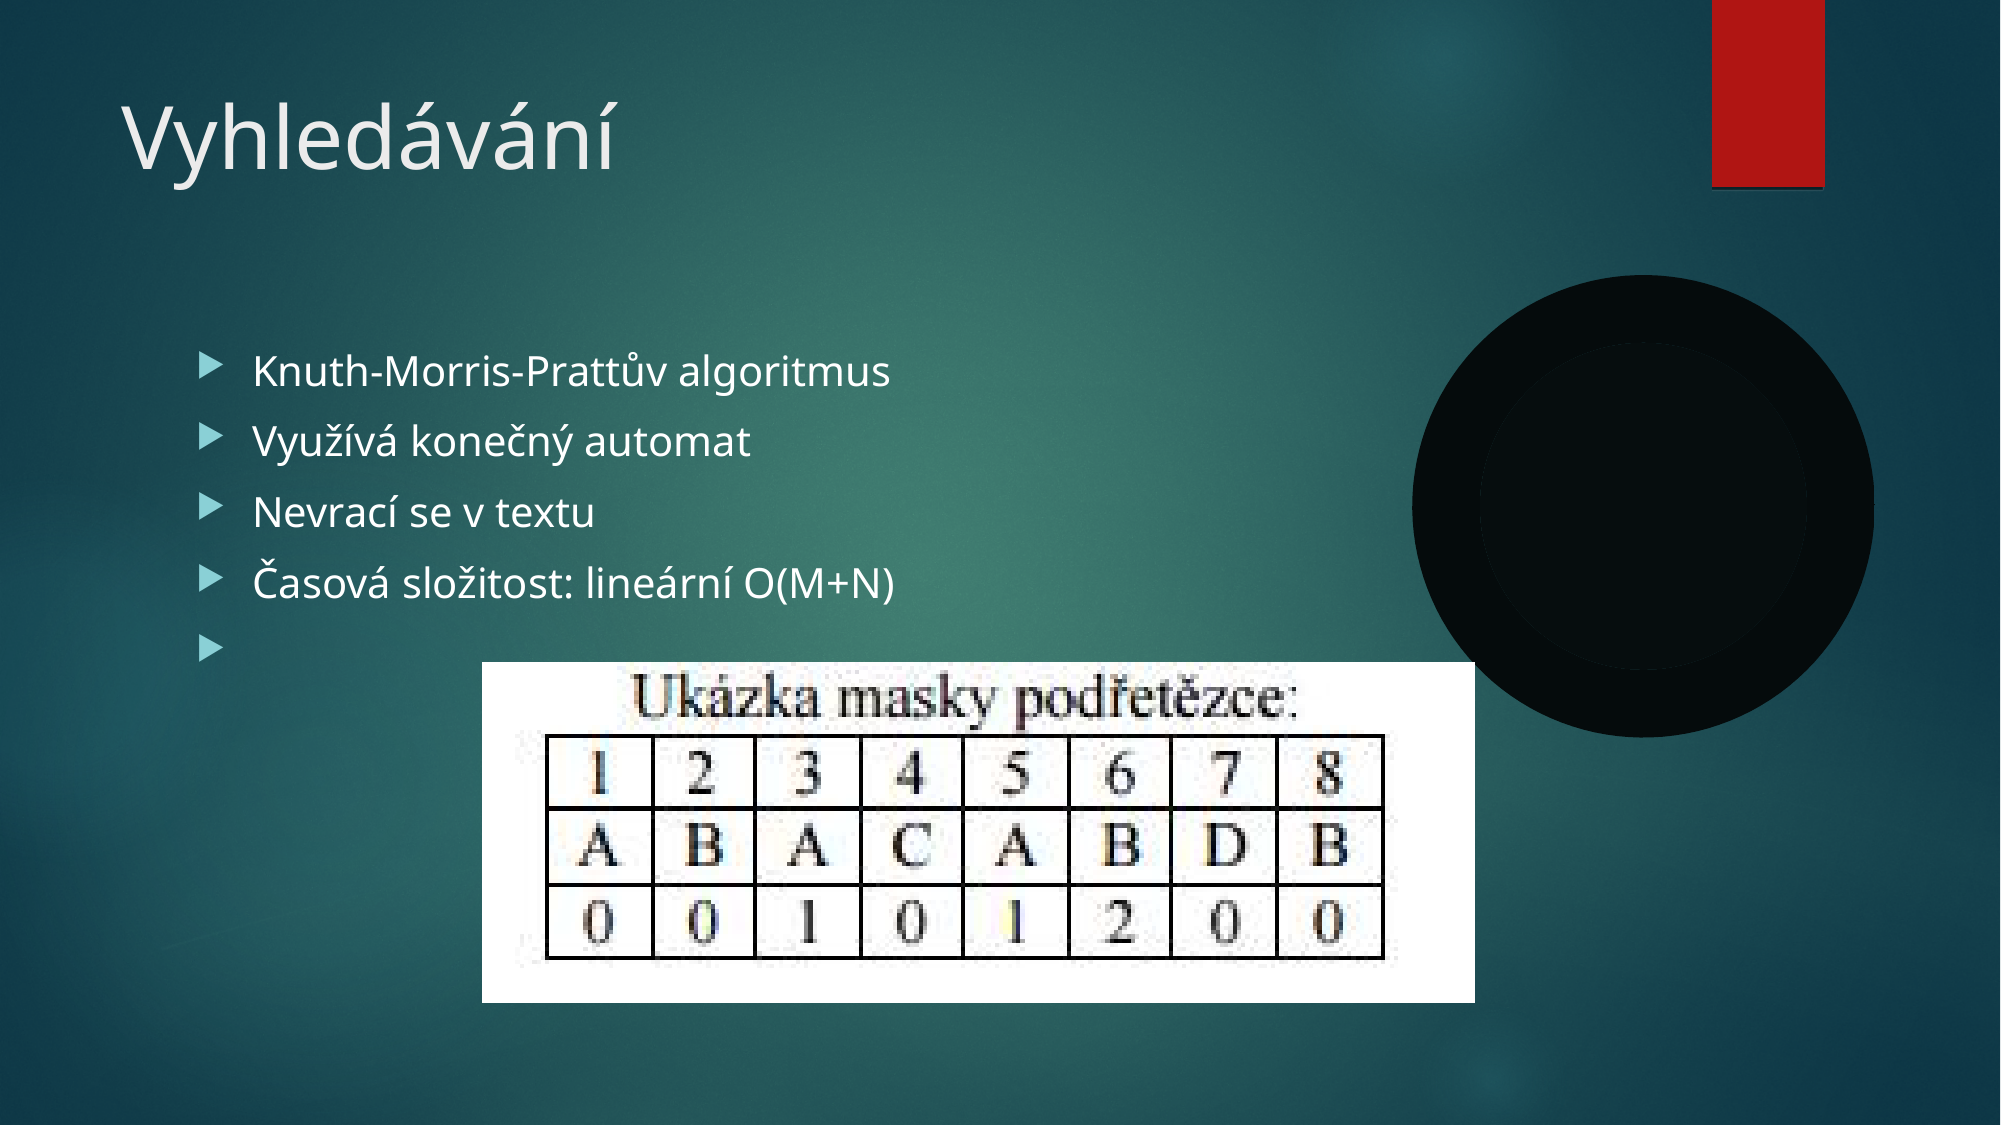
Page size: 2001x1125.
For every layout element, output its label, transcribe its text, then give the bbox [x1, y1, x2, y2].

picture [482, 662, 1475, 1003]
title Vyhledávání [106, 74, 1649, 305]
list Knuth-Morris-Prattův algoritmus Využívá konečný automat Nevrací se v textu Časová složitost: lineární O(M+N) [181, 336, 1649, 1026]
